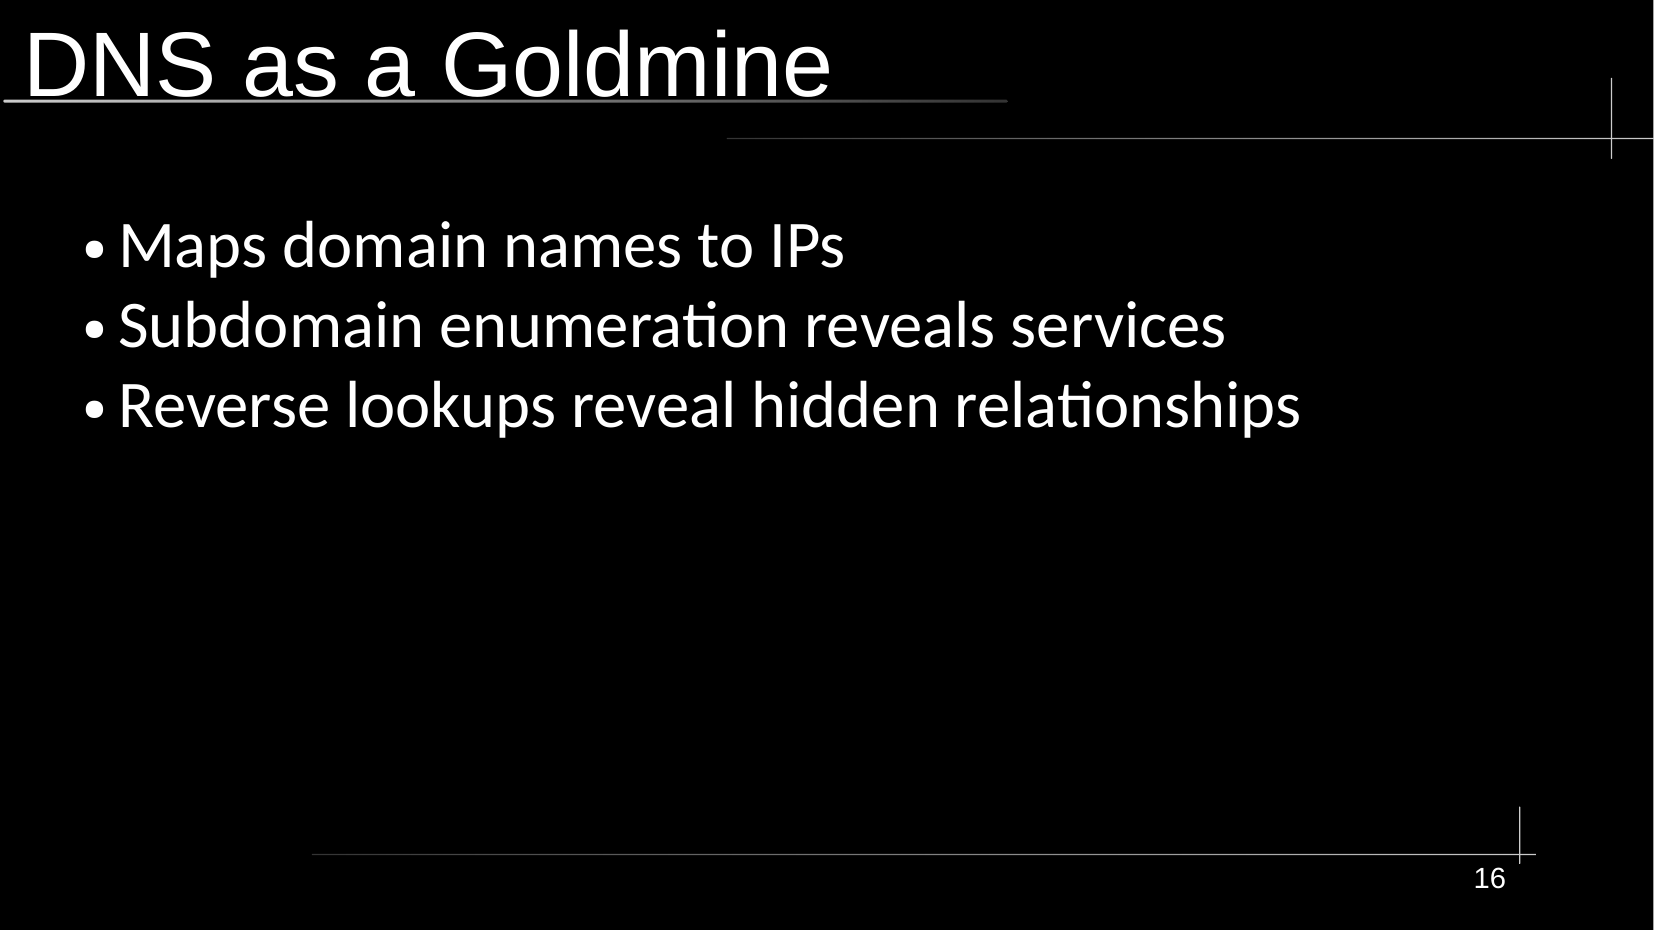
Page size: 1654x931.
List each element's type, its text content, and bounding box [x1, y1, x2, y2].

title DNS as a Goldmine [23, 11, 1589, 119]
list Maps domain names to IPs Subdomain enumeration reveals services Reverse lookups reveal hidden relationships [82, 217, 1571, 758]
